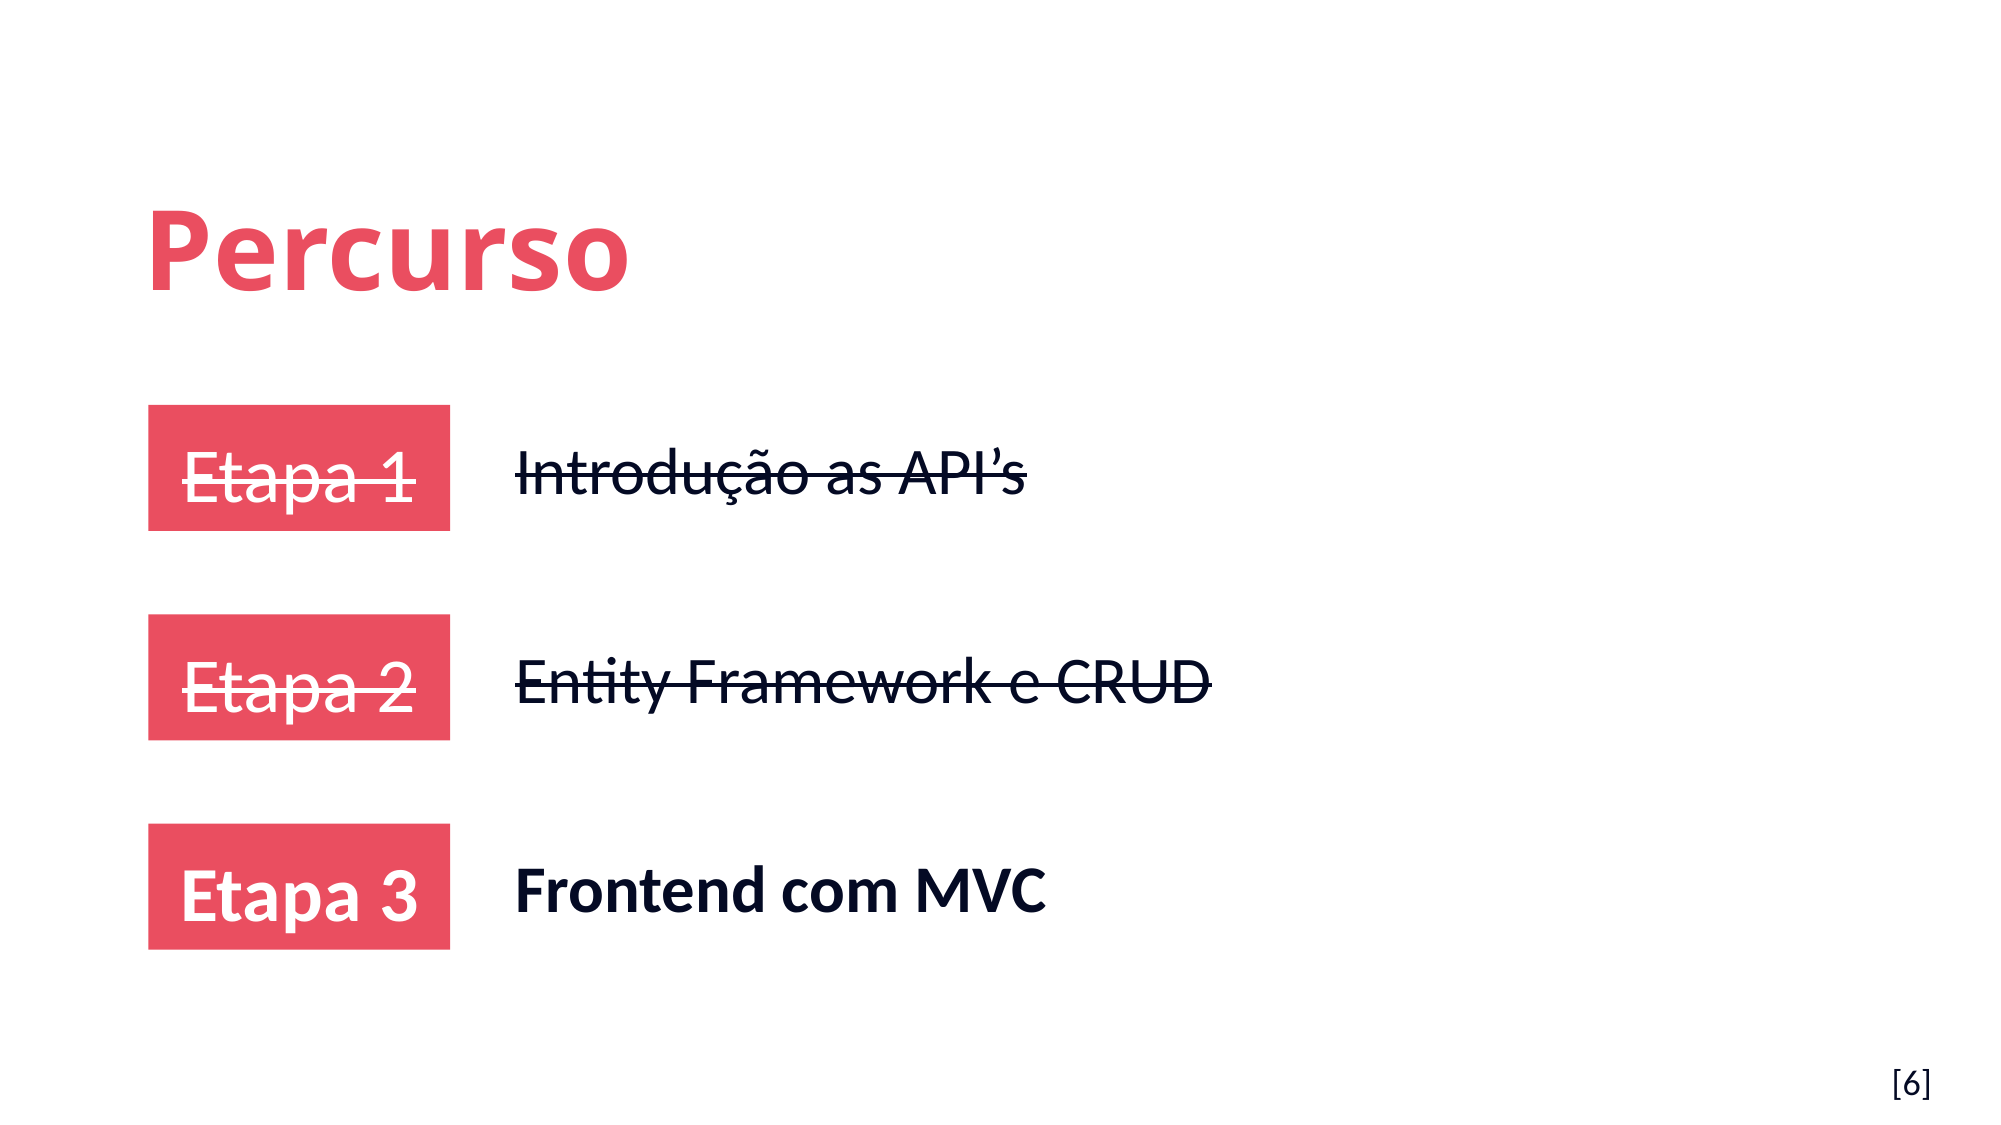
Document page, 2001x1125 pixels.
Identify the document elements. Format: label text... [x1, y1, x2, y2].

text_box Introdução as API’s [495, 418, 1845, 519]
text_box Etapa 3 [148, 823, 451, 950]
text_box Frontend com MVC [495, 836, 1845, 937]
text_box Etapa 2 [148, 614, 451, 741]
text_box Percurso [123, 139, 1745, 324]
text_box Etapa 1 [148, 404, 451, 531]
slide_number [6] [1871, 1038, 1992, 1125]
text_box Entity Framework e CRUD [495, 627, 1916, 728]
